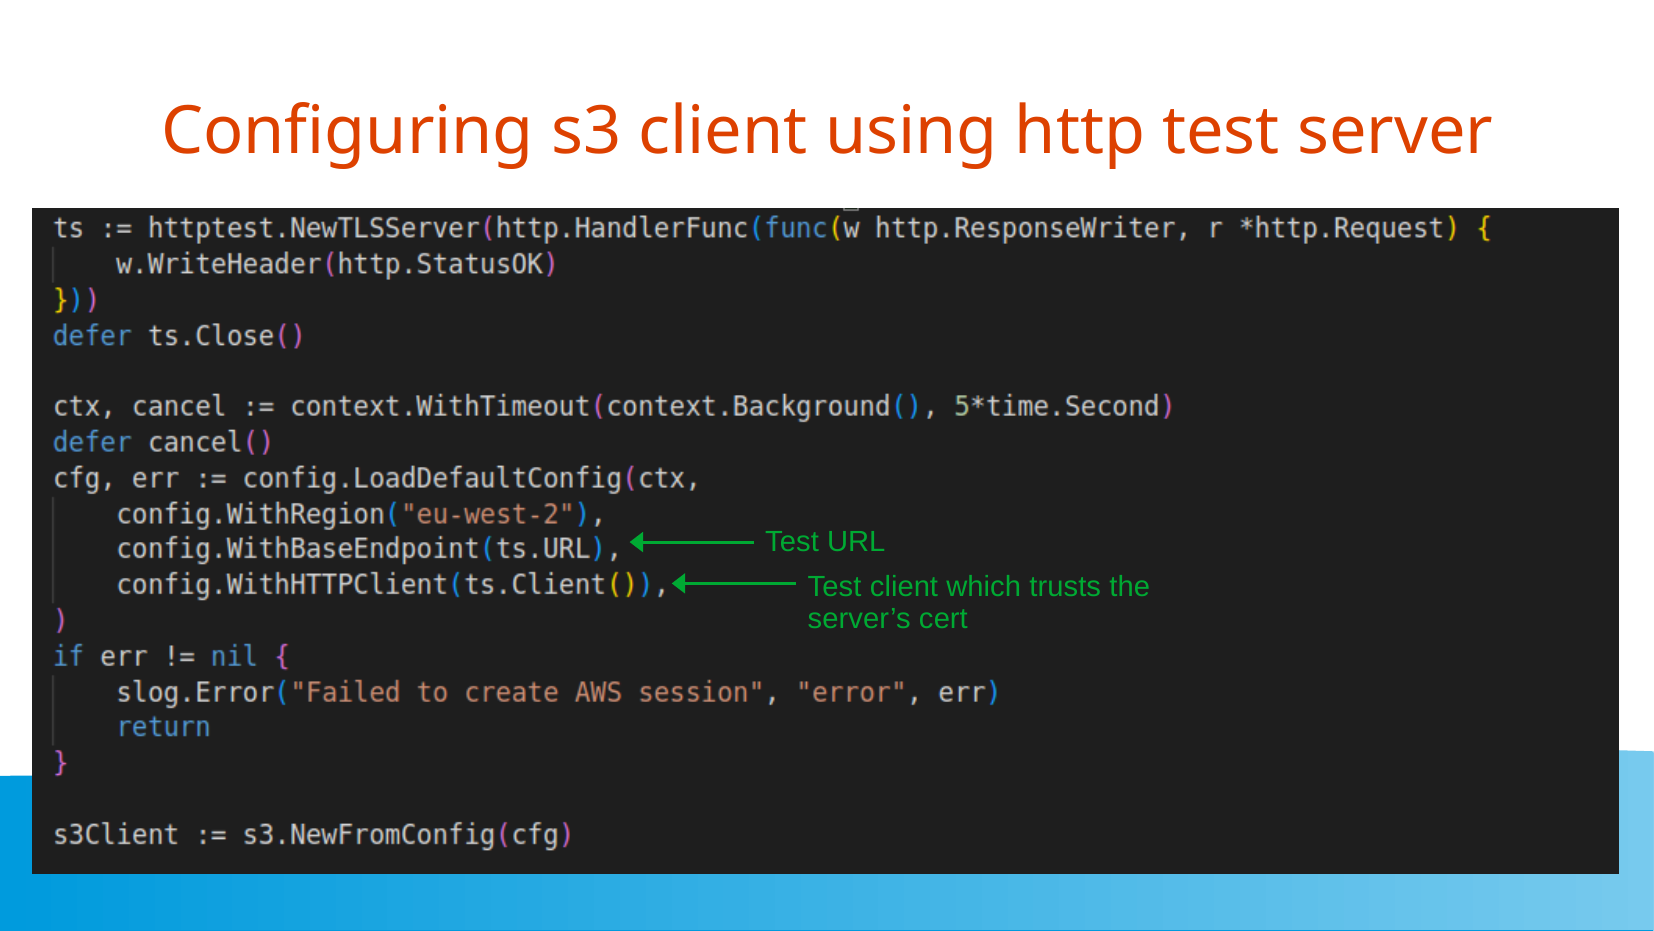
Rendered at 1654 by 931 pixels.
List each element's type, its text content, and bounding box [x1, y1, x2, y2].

title Configuring s3 client using http test server [89, 38, 1567, 217]
text_box Test client which trusts the server’s cert [792, 562, 1188, 643]
picture [32, 208, 1619, 874]
